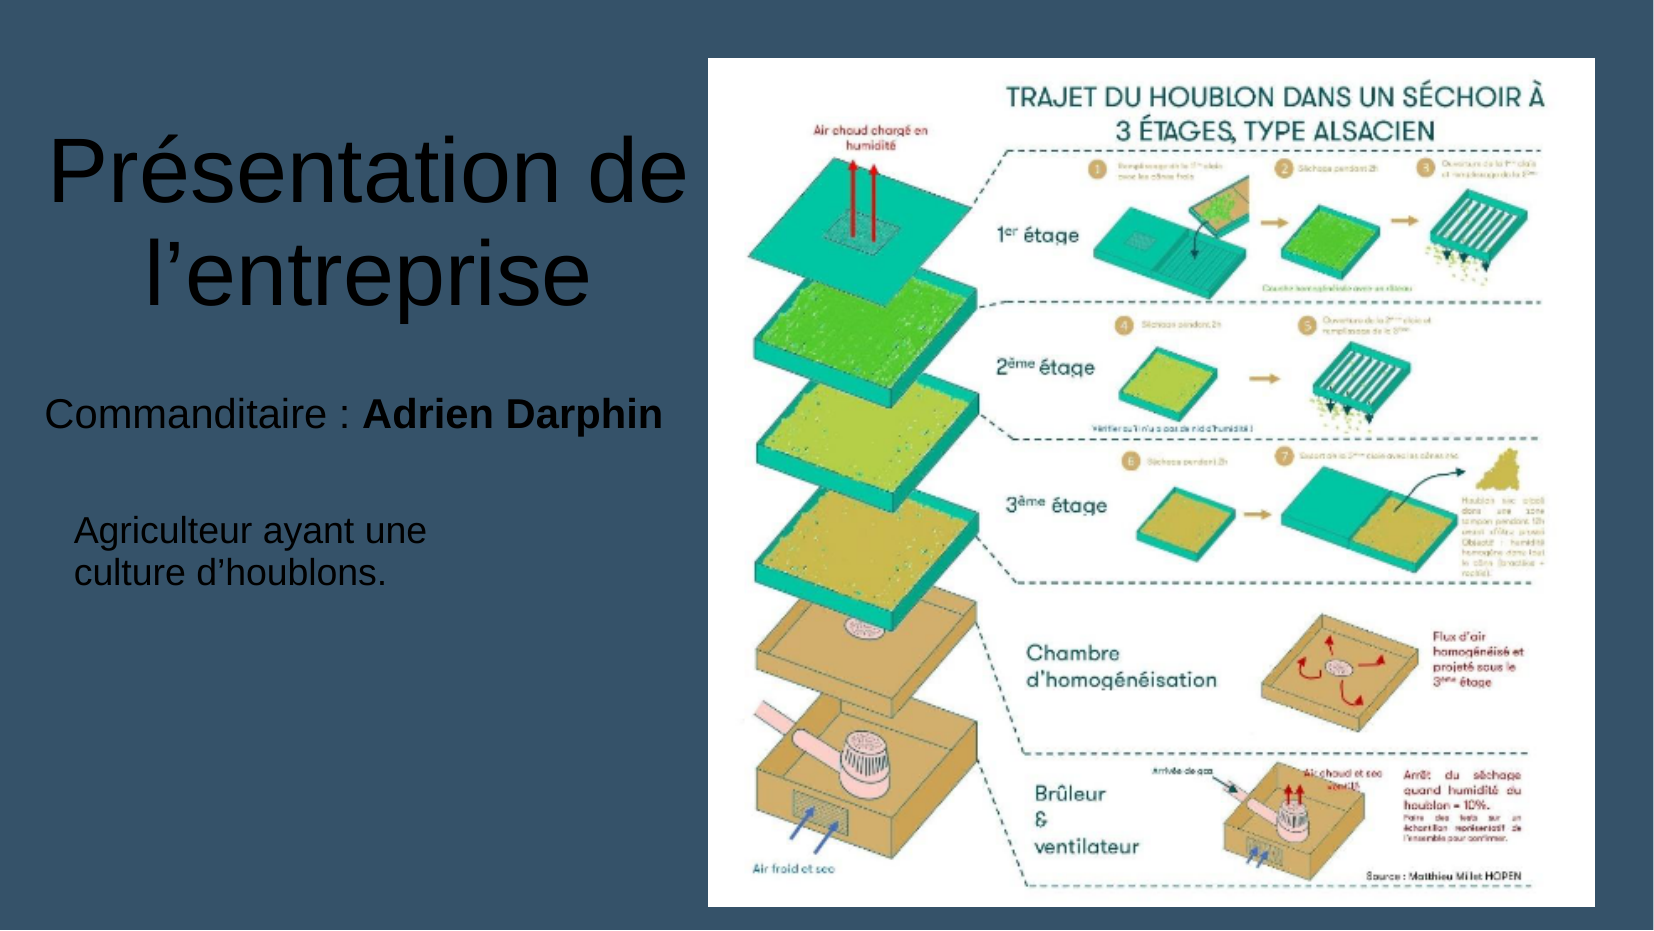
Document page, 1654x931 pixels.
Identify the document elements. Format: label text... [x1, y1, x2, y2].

text_box Agriculteur ayant une culture d’houblons. [59, 502, 473, 601]
text_box Commanditaire : Adrien Darphin [29, 383, 768, 502]
title Présentation de l’entreprise [0, 119, 708, 325]
picture [708, 58, 1595, 907]
